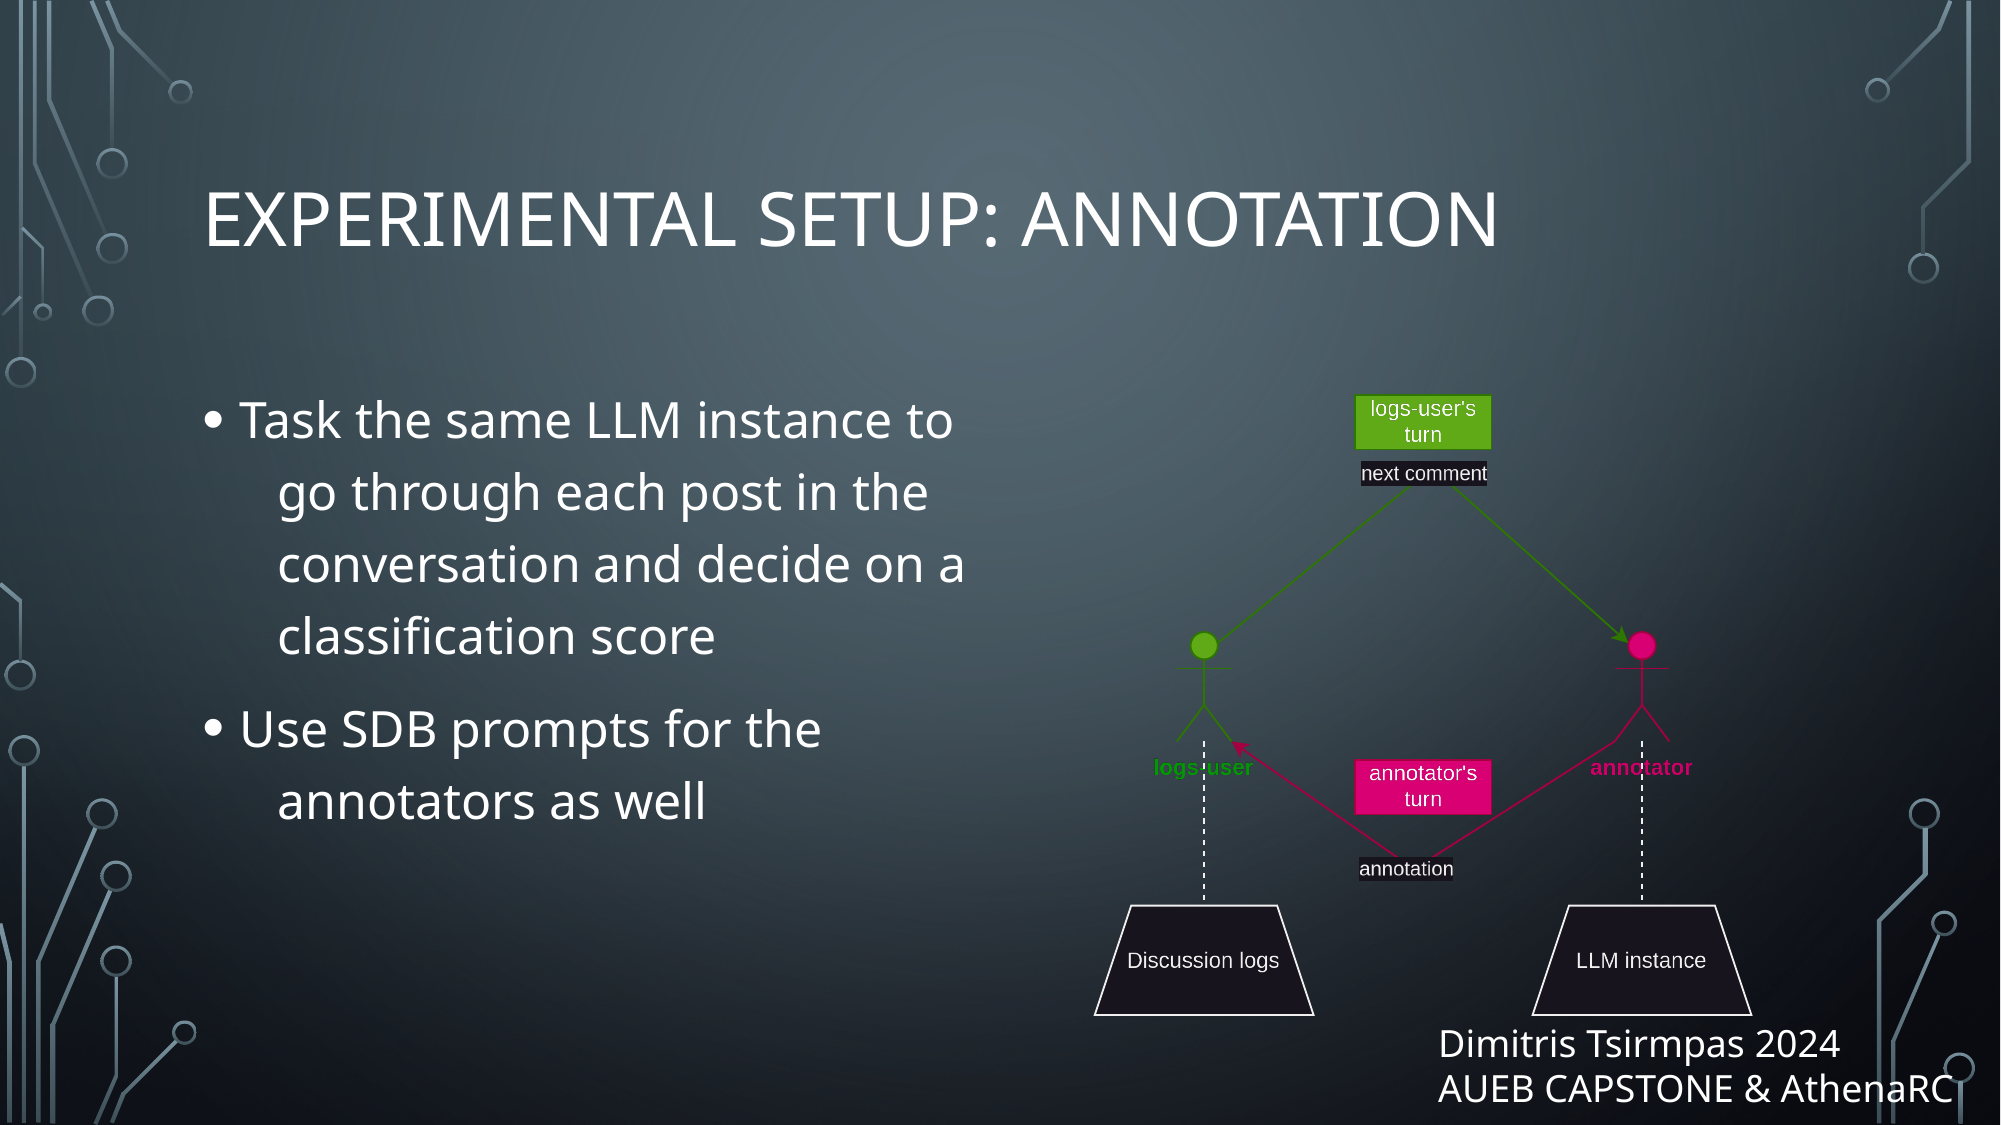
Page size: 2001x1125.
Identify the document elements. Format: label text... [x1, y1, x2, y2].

text_box Dimitris Tsirmpas 2024 AUEB CAPSTONE & AthenaRC [1423, 1012, 2000, 1119]
title Experimental SETUP: ANNOTATION [187, 101, 1813, 344]
list Task the same LLM instance to go through each post in the conversation and decide on a classification score Use SDB prompts for the annotators as well [187, 369, 988, 951]
picture [1092, 393, 1754, 1017]
